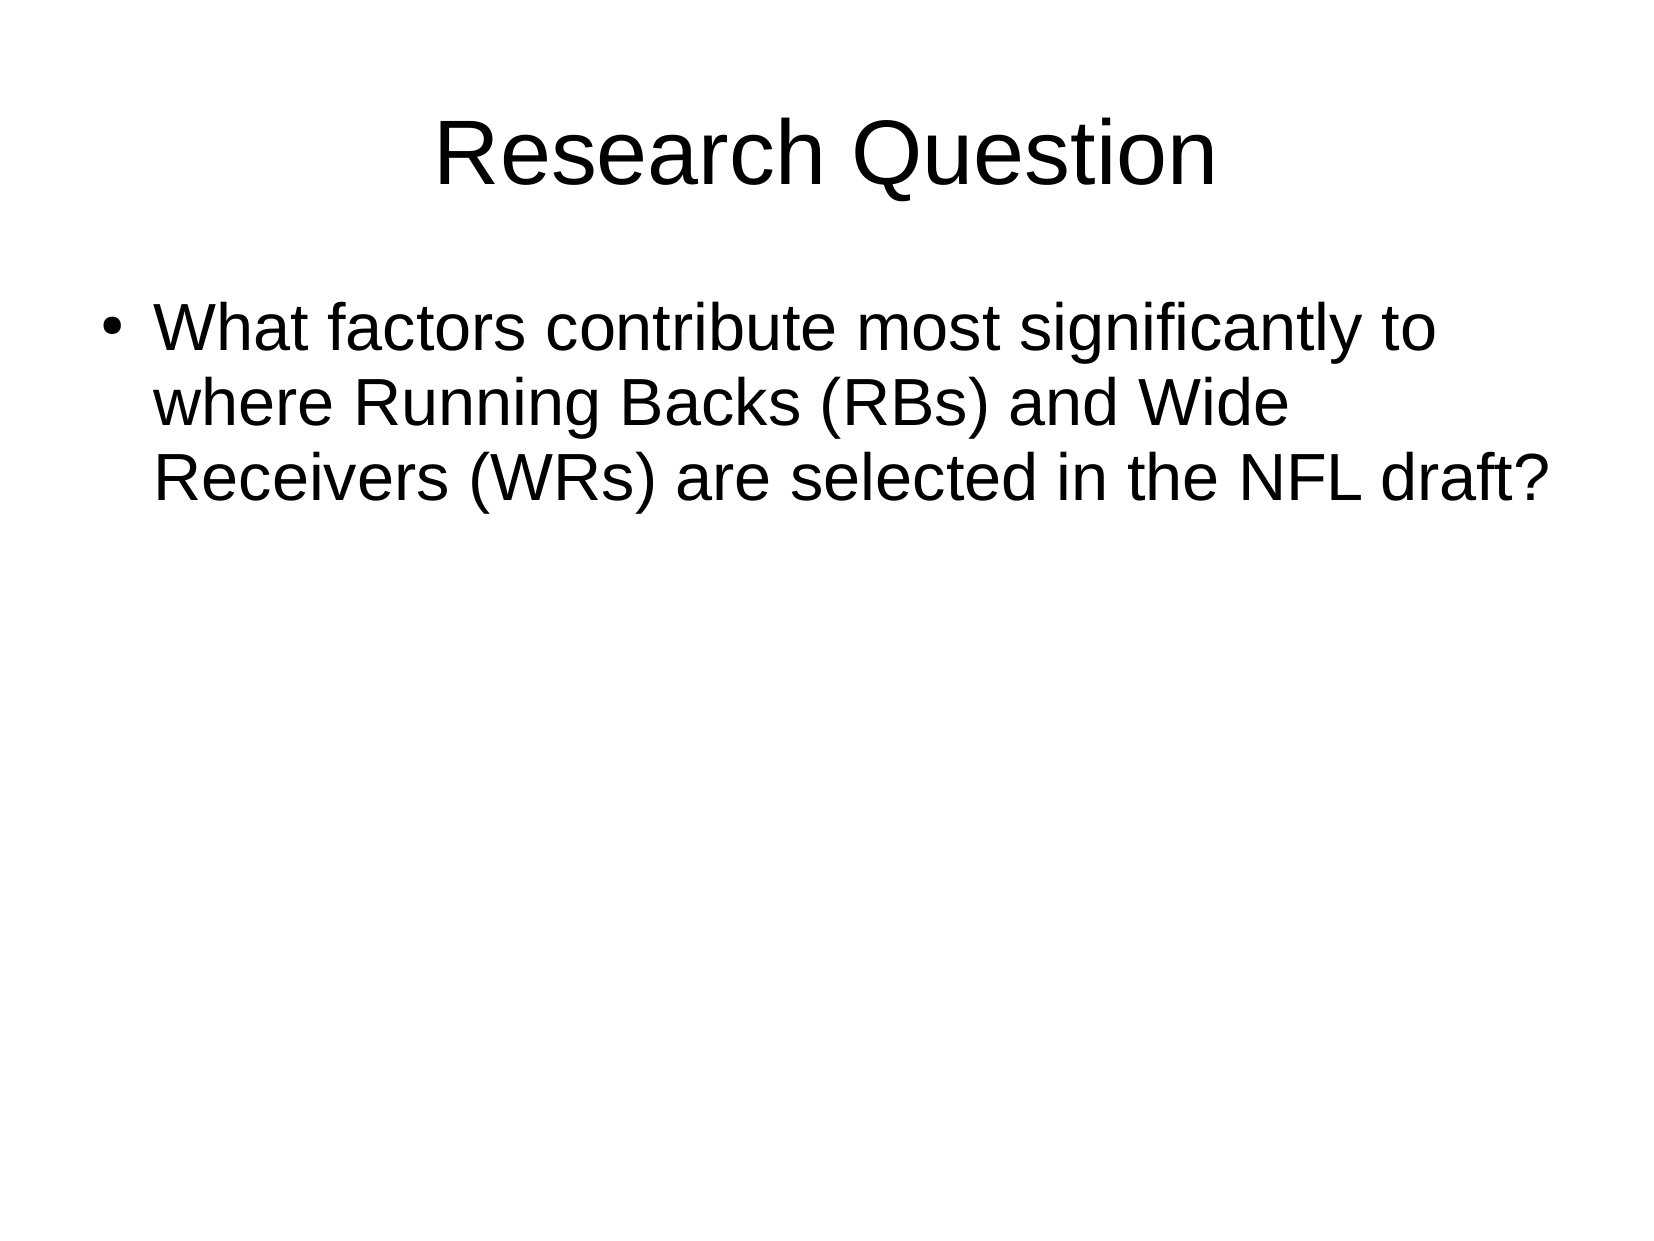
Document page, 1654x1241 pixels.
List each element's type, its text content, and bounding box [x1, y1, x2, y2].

title Research Question [82, 49, 1571, 257]
list What factors contribute most significantly to where Running Backs (RBs) and Wide Receivers (WRs) are selected in the NFL draft? [82, 290, 1571, 1010]
